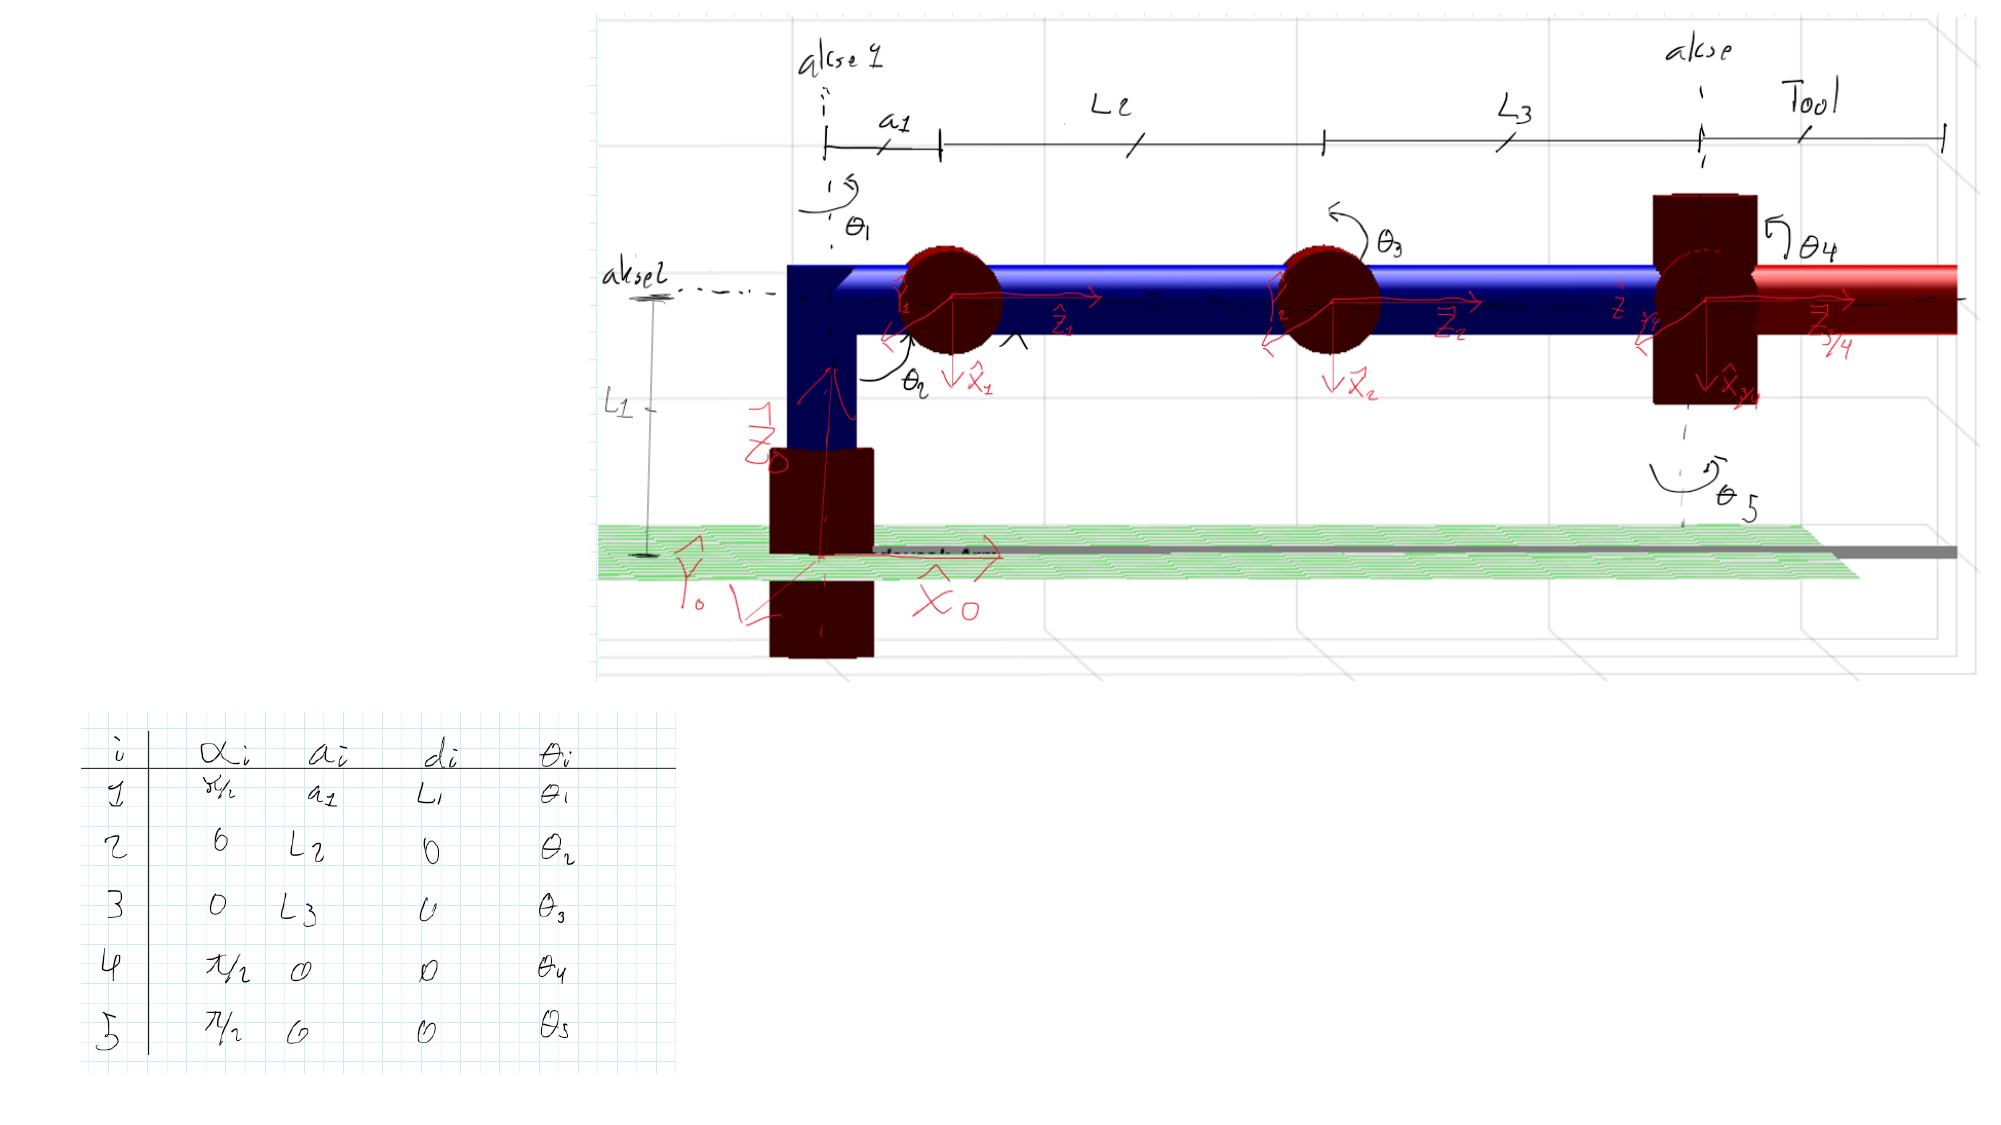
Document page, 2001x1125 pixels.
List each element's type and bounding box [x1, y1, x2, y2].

picture [589, 14, 1980, 682]
picture [81, 712, 676, 1074]
